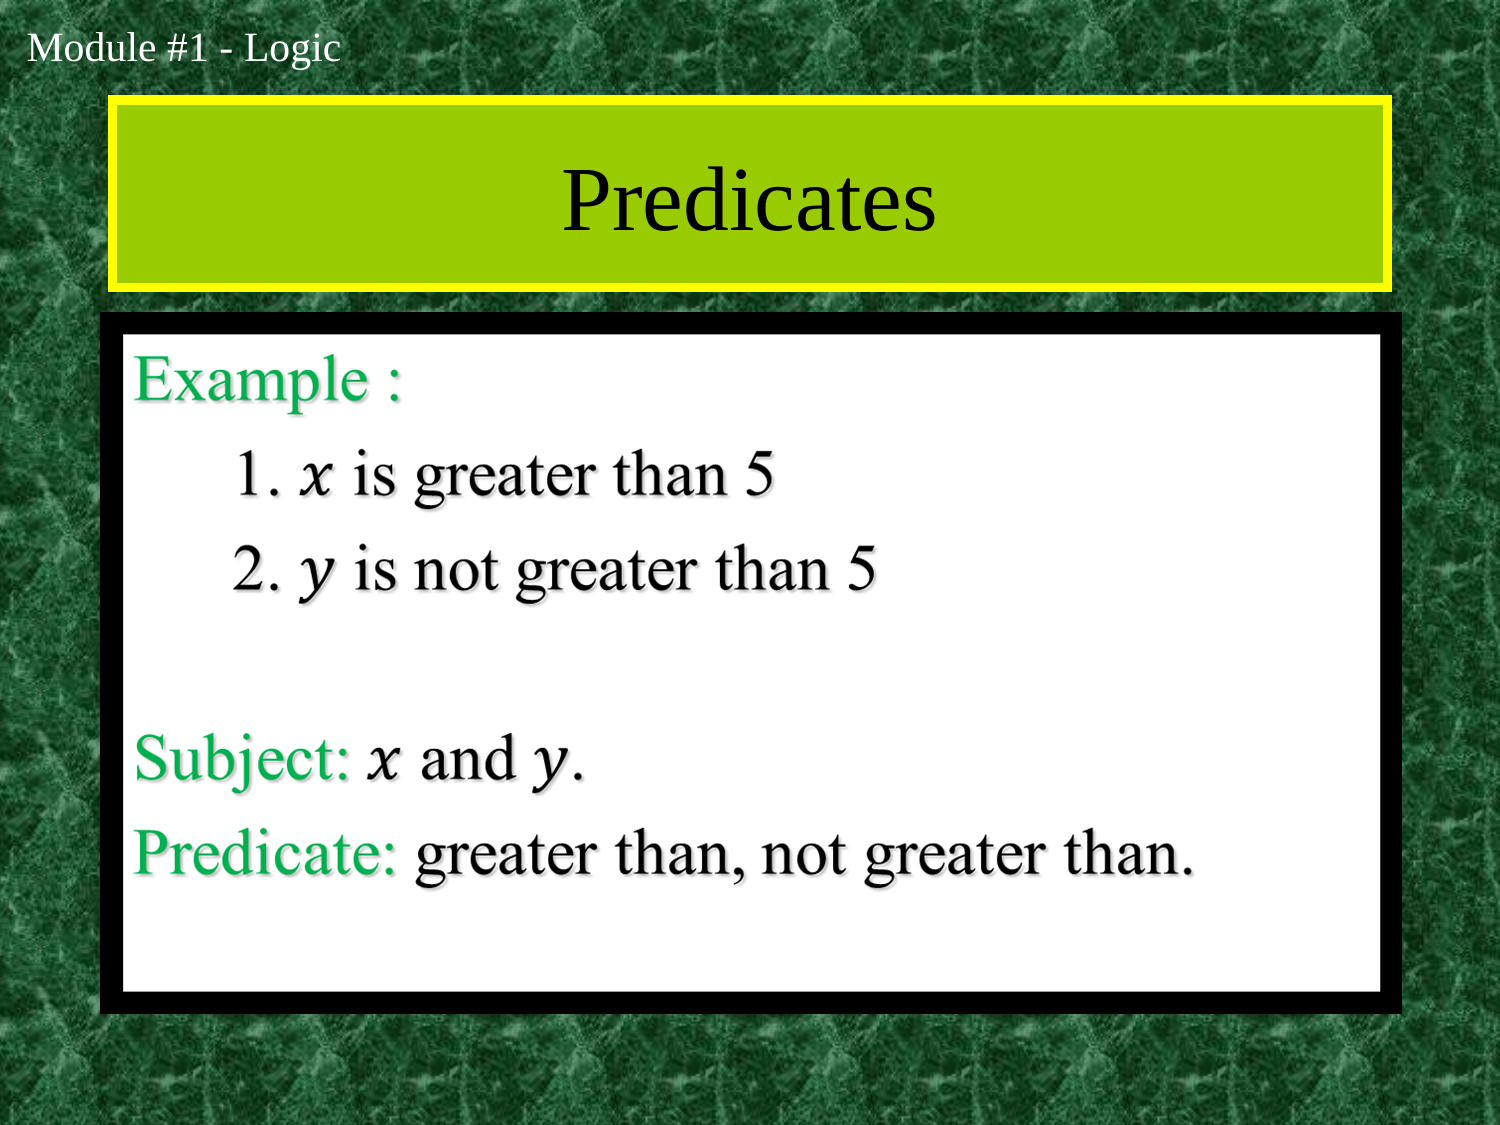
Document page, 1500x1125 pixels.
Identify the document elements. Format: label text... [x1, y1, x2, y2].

picture [0, 0, 1500, 1125]
title Predicates [112, 99, 1388, 288]
